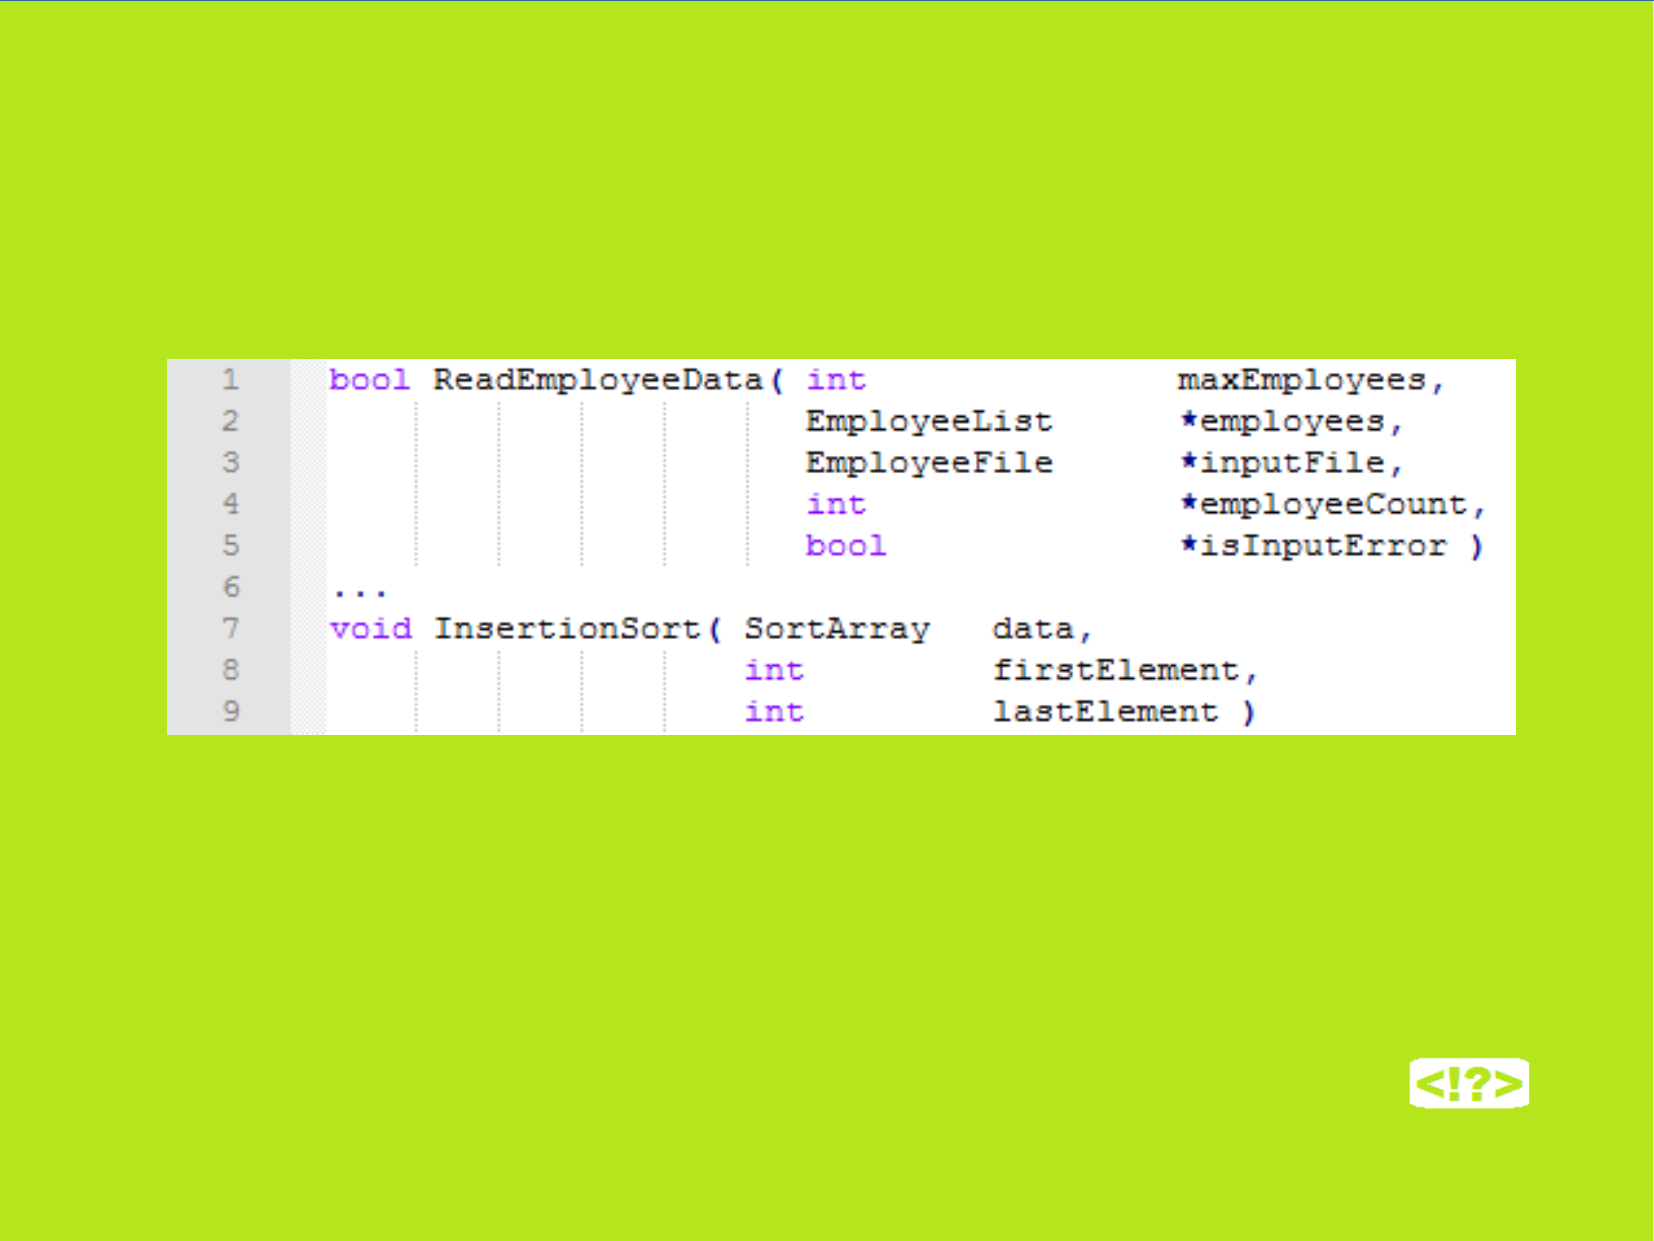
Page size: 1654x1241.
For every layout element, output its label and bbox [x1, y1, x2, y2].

picture [167, 359, 1516, 736]
text_box [0, 0, 1654, 1241]
picture [1395, 1042, 1546, 1126]
